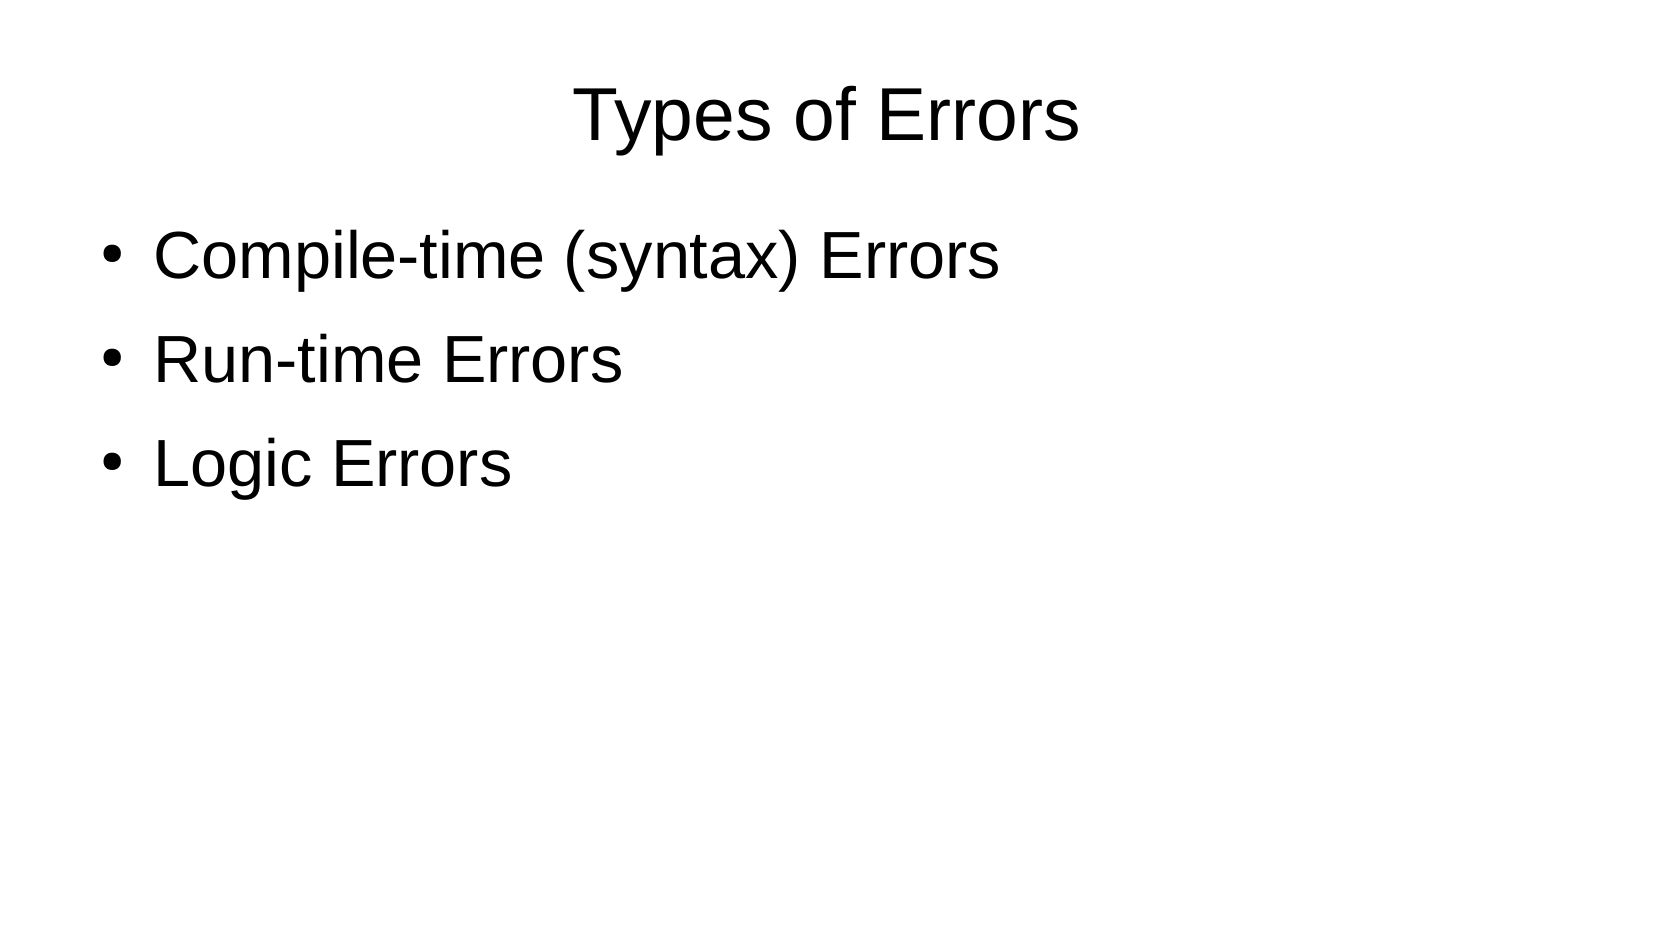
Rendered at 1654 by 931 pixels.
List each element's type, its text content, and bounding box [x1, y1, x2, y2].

title Types of Errors [82, 37, 1571, 193]
list Compile-time (syntax) Errors Run-time Errors Logic Errors [82, 217, 1571, 758]
